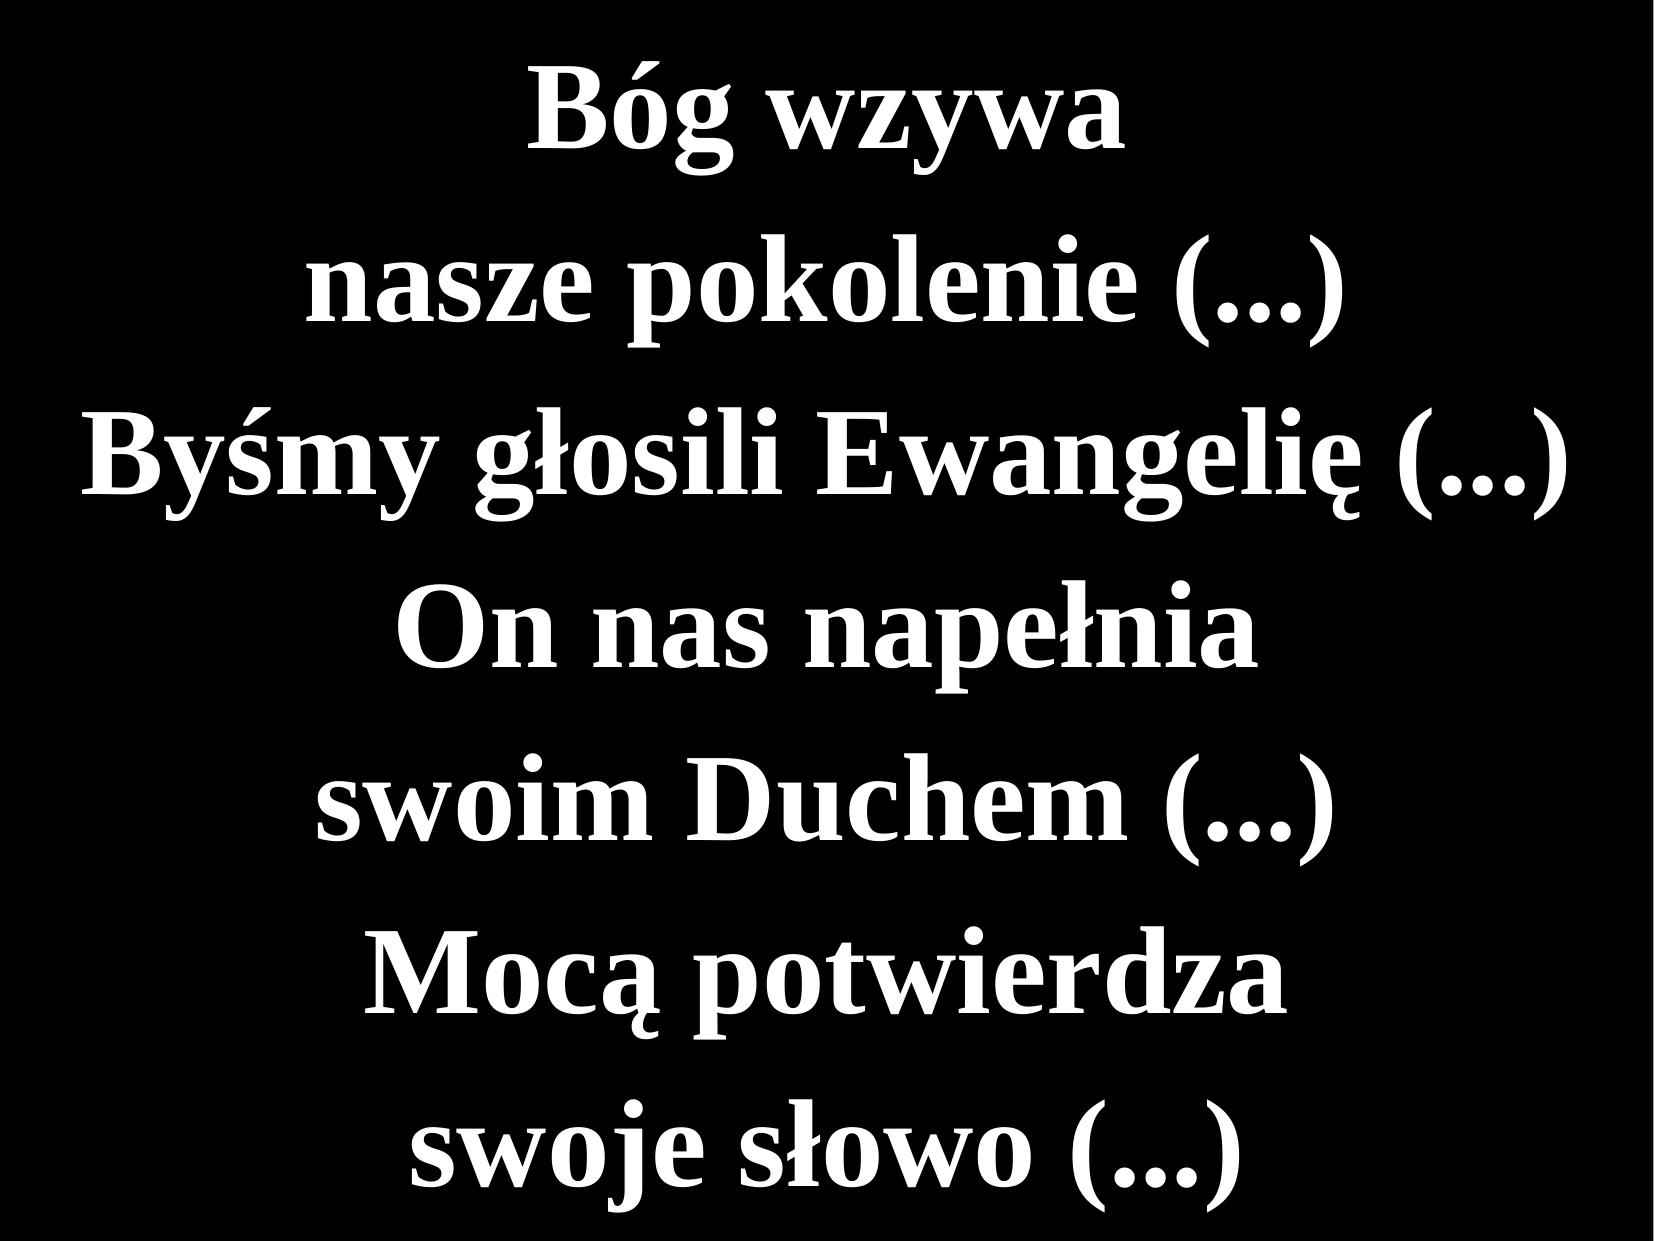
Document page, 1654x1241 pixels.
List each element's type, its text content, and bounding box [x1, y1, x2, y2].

title Bóg wzywa ppp nasze pokolenie (...) ppp Byśmy głosili Ewangelię (...) ppp On nas napełnia ppp swoim Duchem (...) ppp Mocą potwierdza ppp swoje słowo (...) [0, 0, 1654, 1241]
